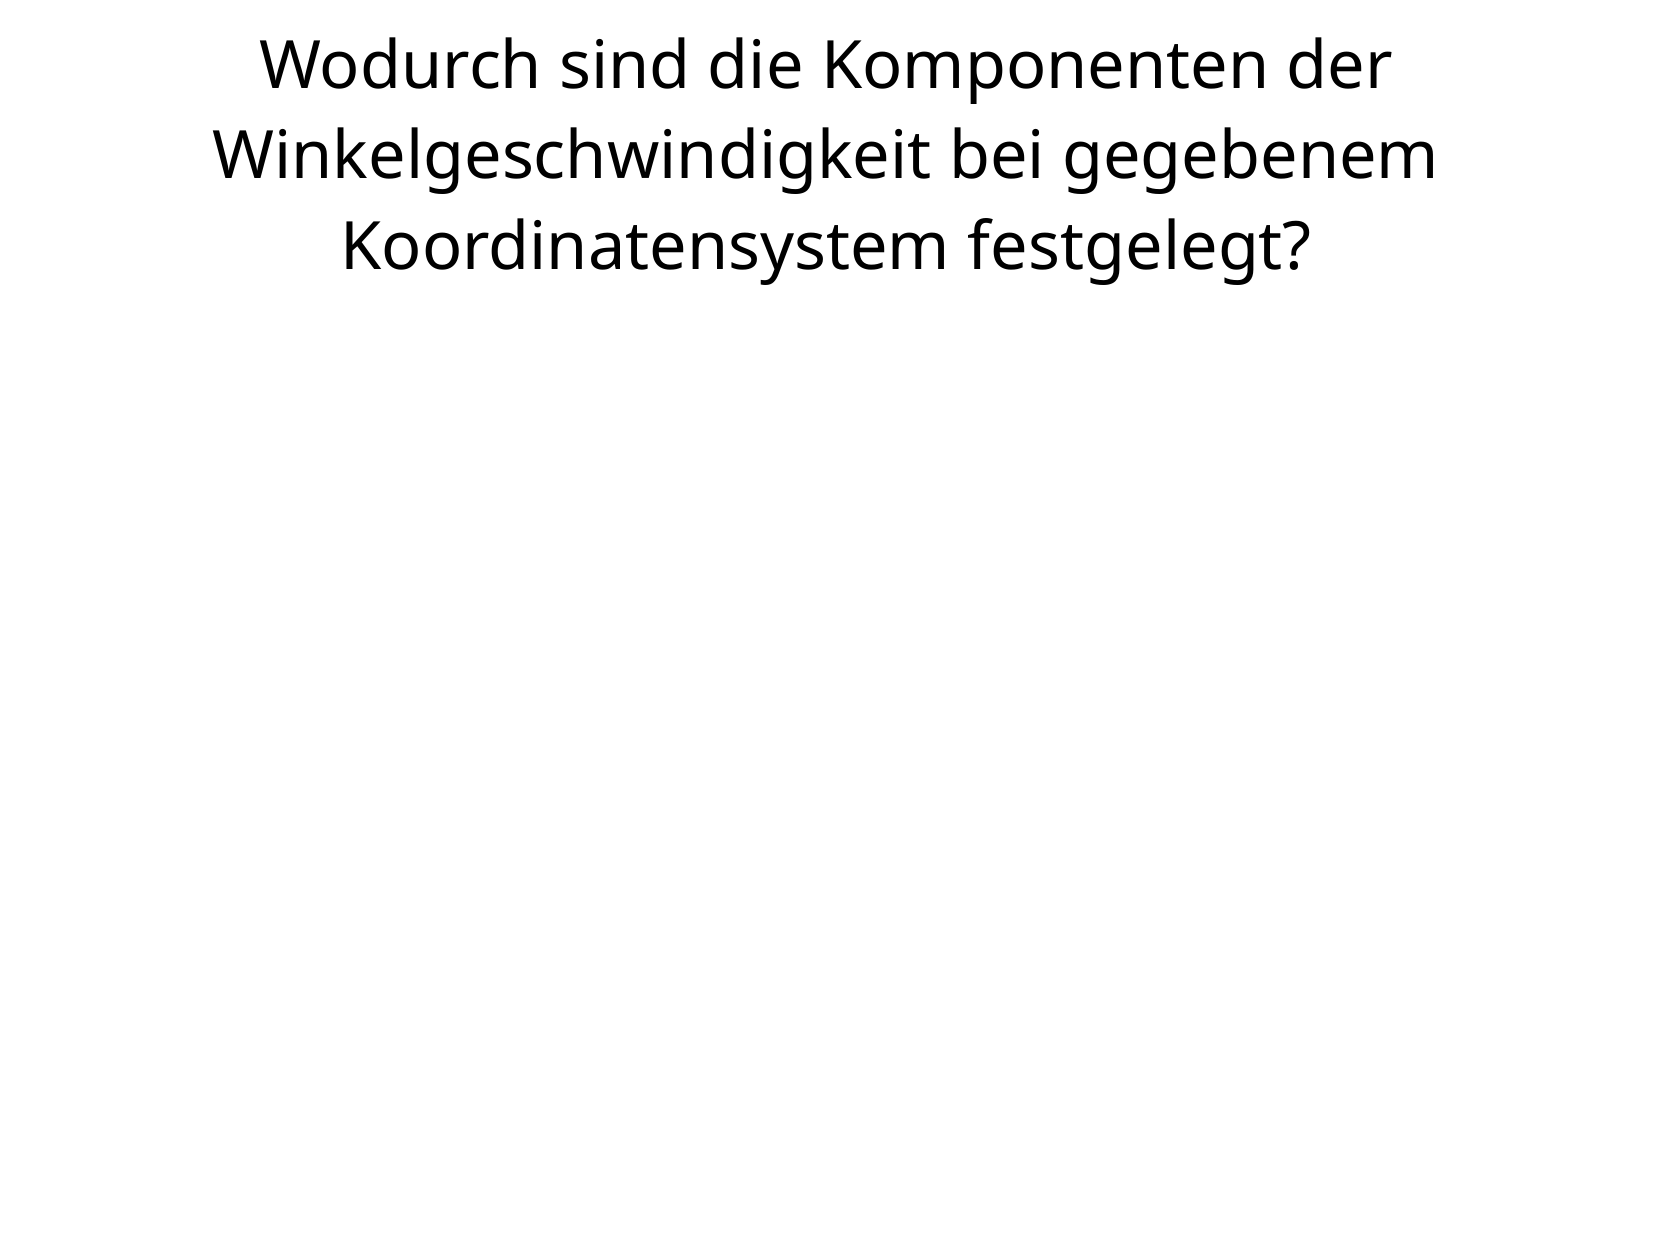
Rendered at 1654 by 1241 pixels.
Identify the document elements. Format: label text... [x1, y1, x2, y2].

title Wodurch sind die Komponenten der Winkelgeschwindigkeit bei gegebenem Koordinatensystem festgelegt? [82, 20, 1571, 286]
